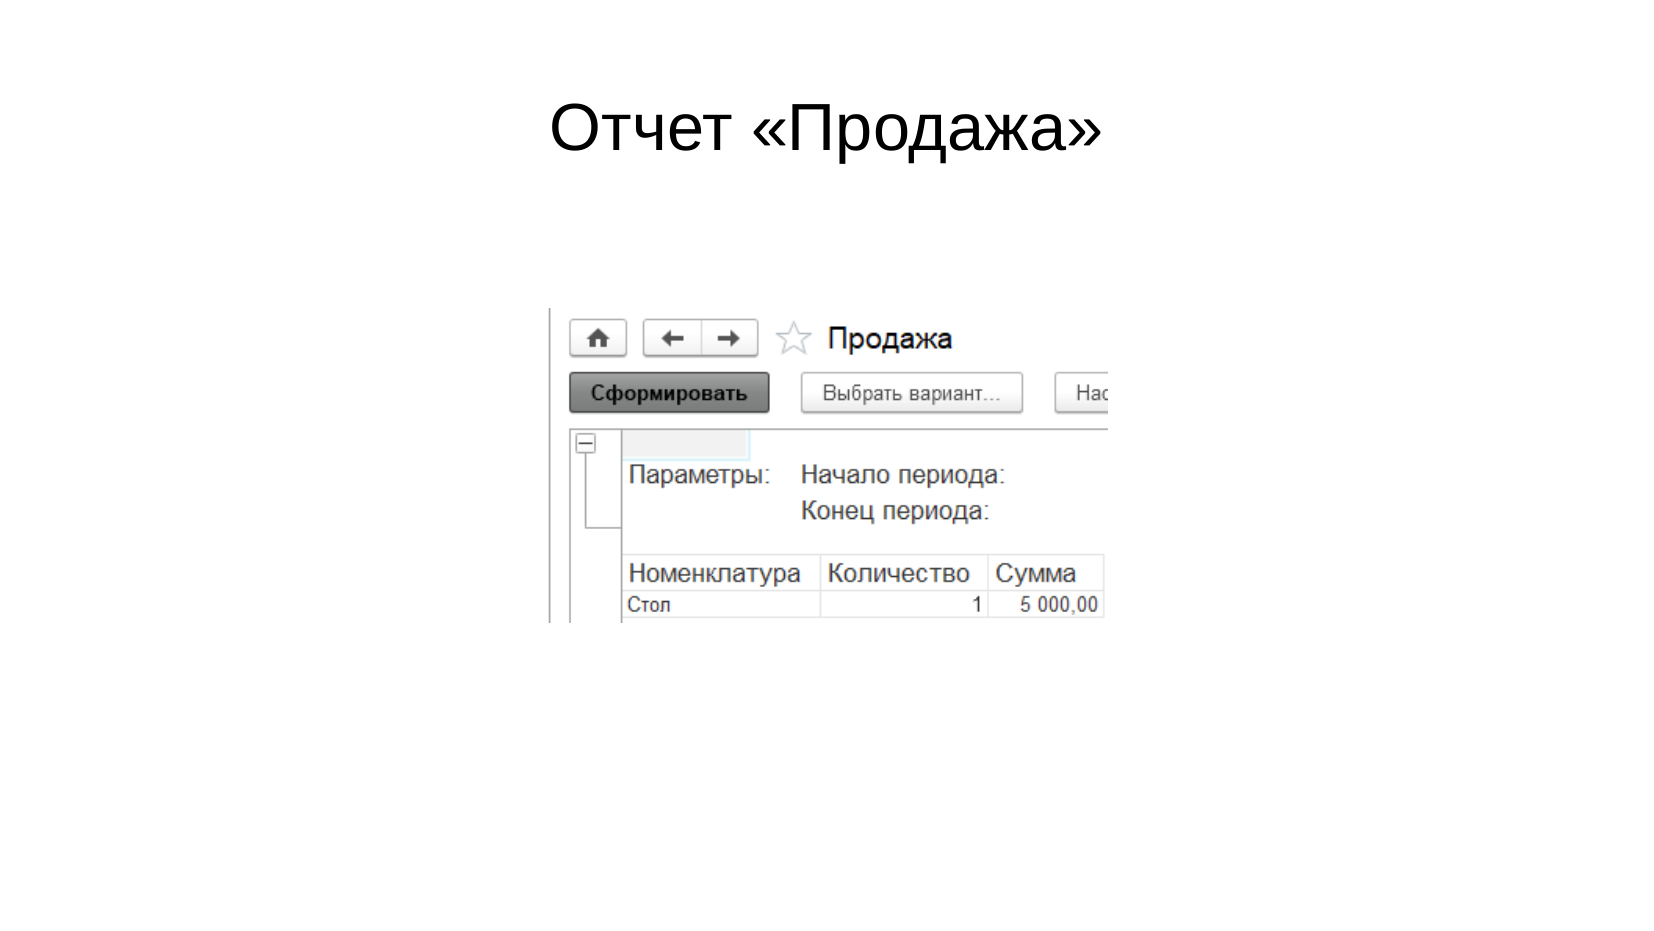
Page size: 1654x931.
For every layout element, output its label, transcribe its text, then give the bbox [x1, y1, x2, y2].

text_box Отчет «Продажа» [105, 82, 1549, 172]
picture [546, 308, 1108, 623]
